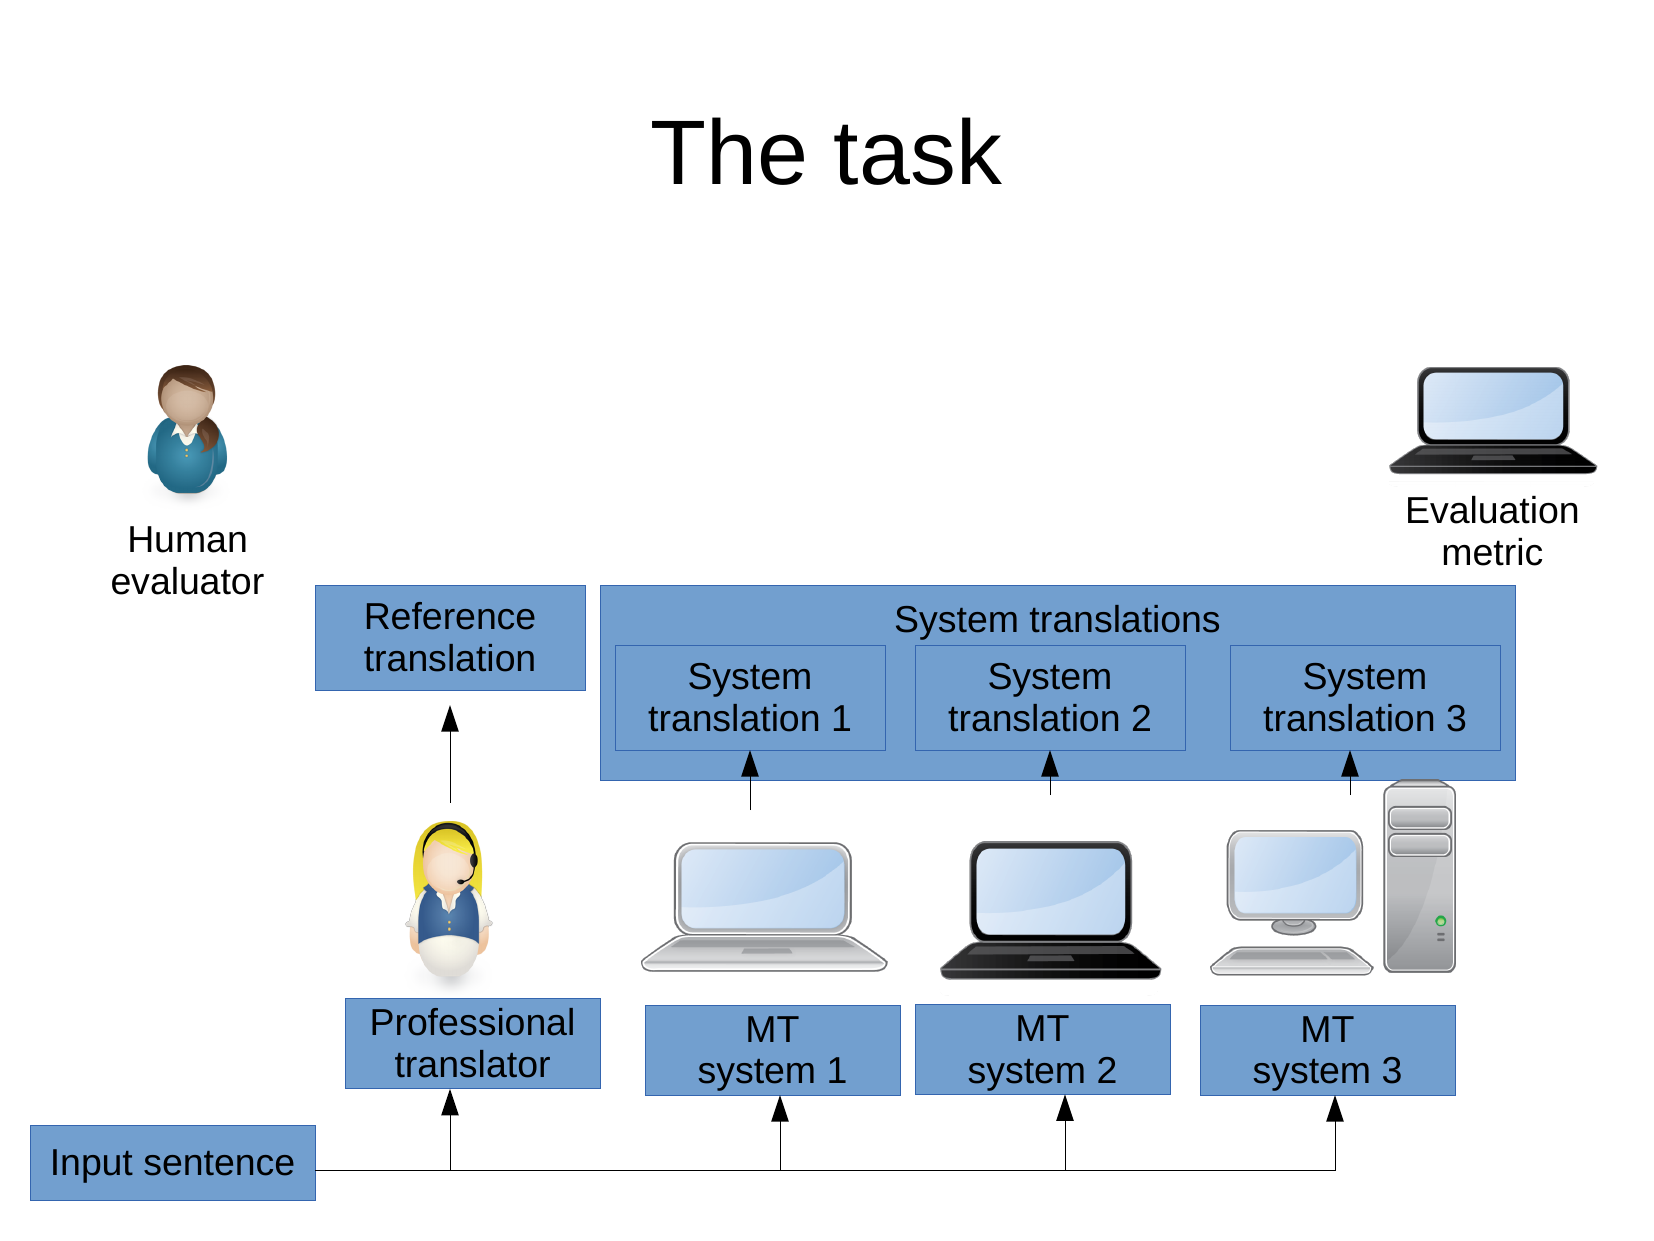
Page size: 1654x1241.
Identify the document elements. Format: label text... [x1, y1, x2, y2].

title The task [82, 49, 1571, 257]
picture [1380, 359, 1606, 494]
text_box MT system 2 [915, 1004, 1171, 1095]
text_box MT system 1 [645, 1005, 901, 1096]
text_box Input sentence [30, 1125, 316, 1201]
text_box Professional translator [345, 998, 601, 1089]
text_box System translation 3 [1230, 645, 1501, 751]
picture [1200, 779, 1456, 986]
picture [630, 833, 898, 981]
picture [135, 358, 241, 511]
text_box System translation 1 [615, 645, 886, 751]
picture [930, 831, 1171, 1004]
picture [390, 803, 511, 999]
text_box Reference translation [315, 585, 586, 691]
text_box System translations [600, 585, 1516, 781]
text_box System translation 2 [915, 645, 1186, 751]
text_box MT system 3 [1200, 1005, 1456, 1096]
